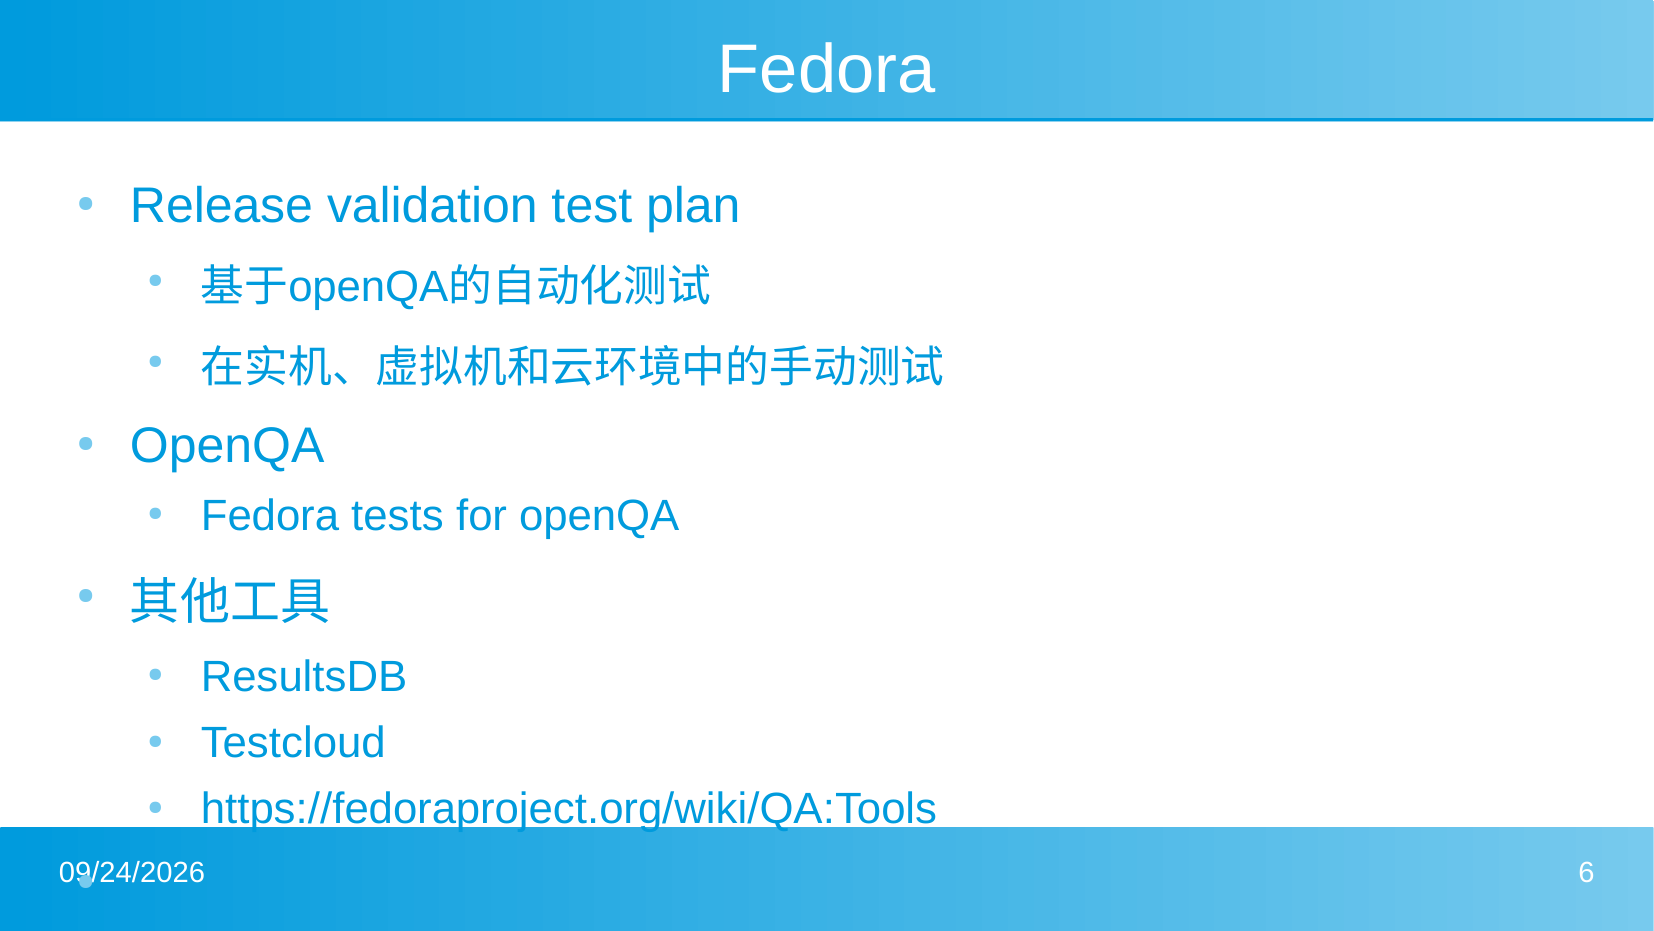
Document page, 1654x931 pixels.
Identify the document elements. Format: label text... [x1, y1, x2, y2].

list Release validation test plan 基于openQA的自动化测试 在实机、虚拟机和云环境中的手动测试 OpenQA Fedora tests for openQA 其他工具 ResultsDB Testcloud https://fedoraproject.org/wiki/QA:Tools [59, 177, 1595, 768]
title Fedora [59, 29, 1595, 108]
